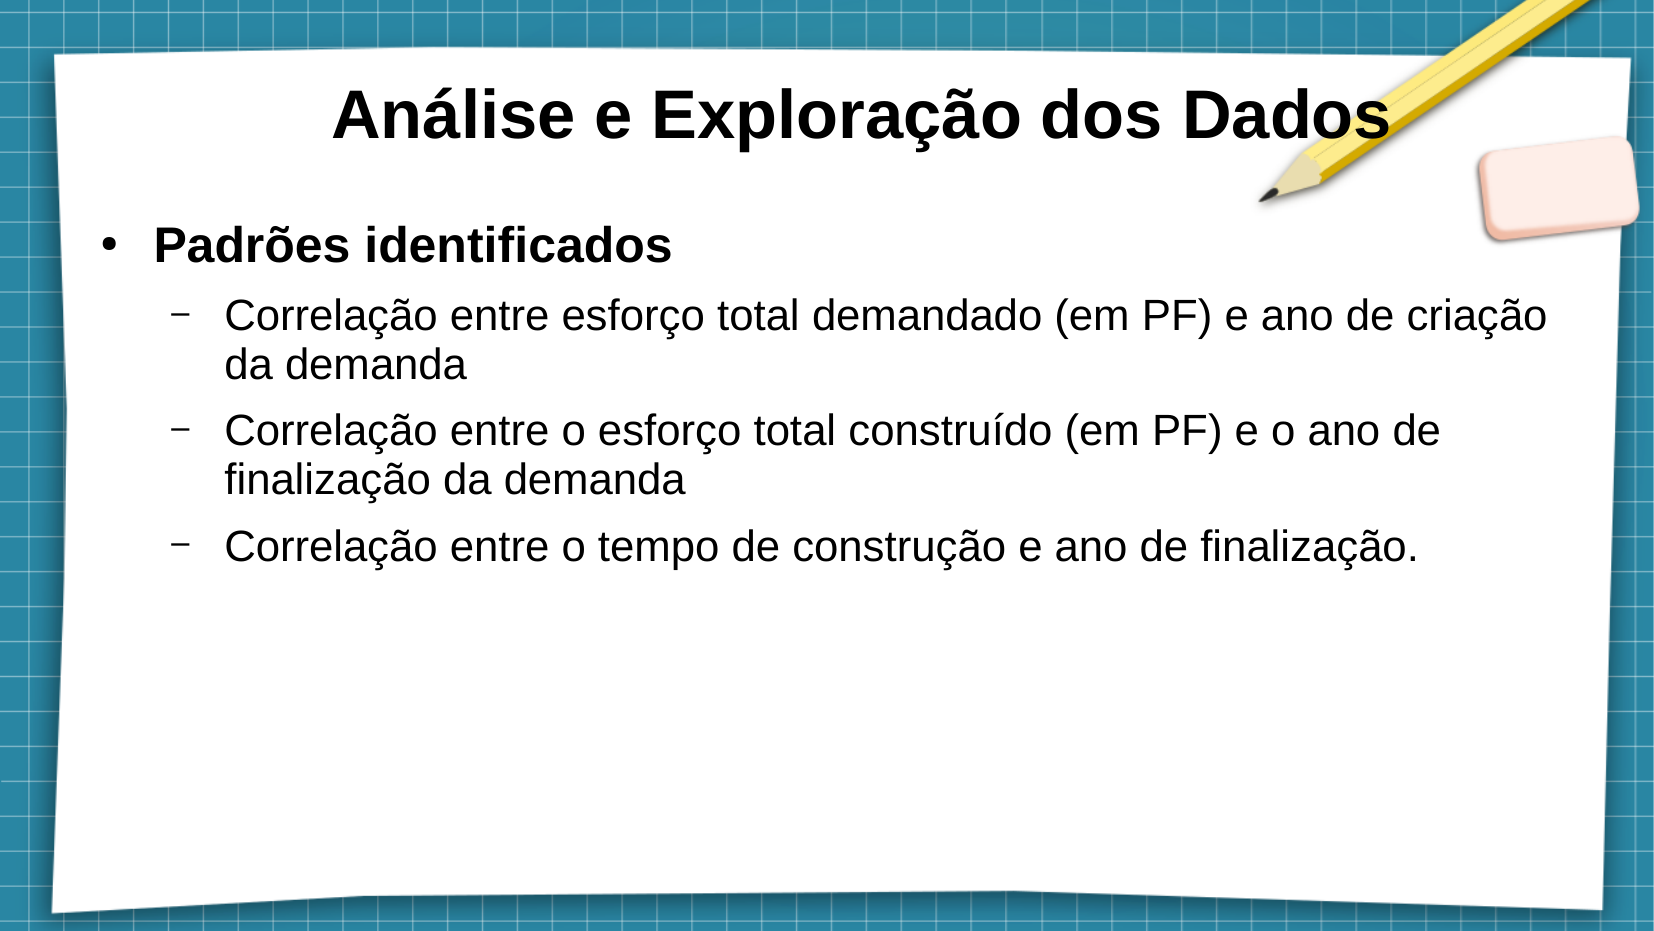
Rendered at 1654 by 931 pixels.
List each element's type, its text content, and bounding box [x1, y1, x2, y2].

picture [0, 0, 1654, 931]
title Análise e Exploração dos Dados [82, 37, 1571, 193]
list Padrões identificados Correlação entre esforço total demandado (em PF) e ano de criação da demanda Correlação entre o esforço total construído (em PF) e o ano de finalização da demanda Correlação entre o tempo de construção e ano de finalização. [82, 217, 1571, 758]
